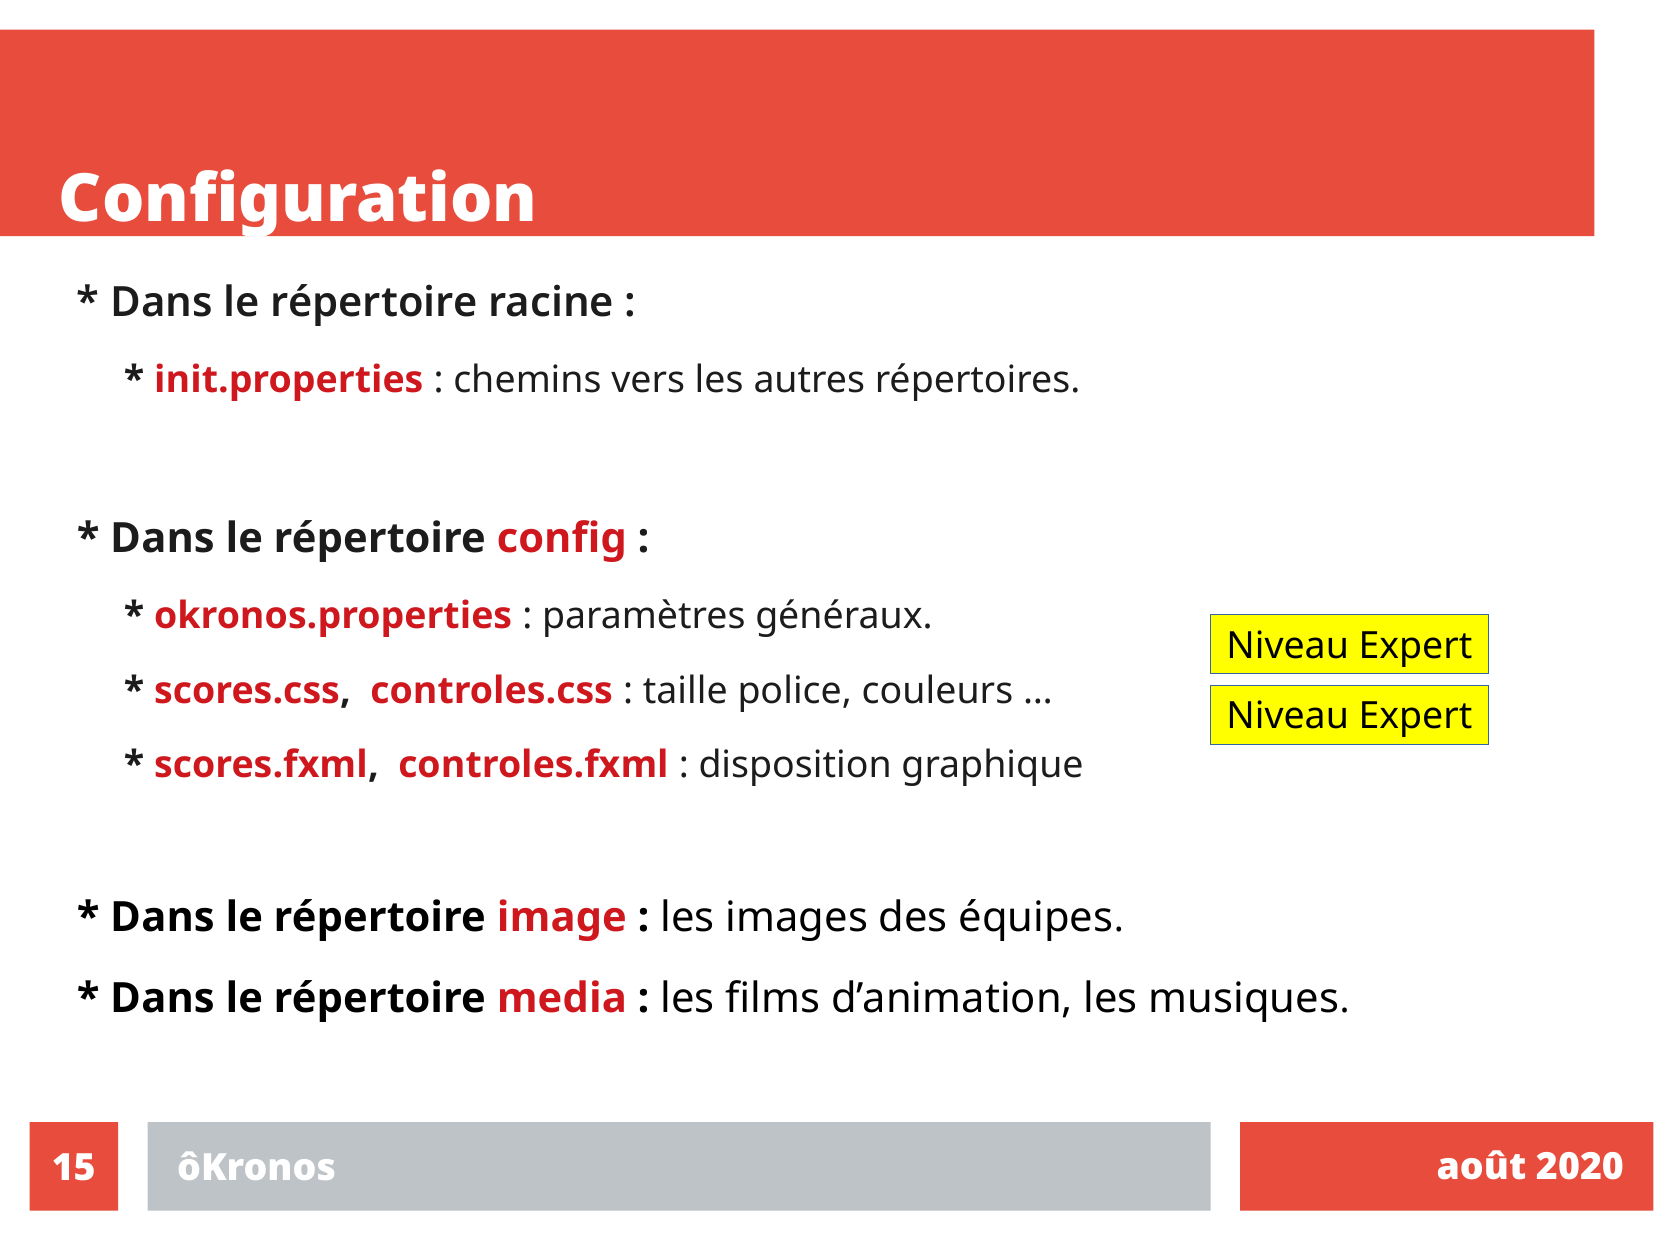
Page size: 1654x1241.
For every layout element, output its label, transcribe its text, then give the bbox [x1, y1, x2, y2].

title Configuration [59, 59, 1595, 207]
list [41, 791, 1548, 951]
list * Dans le répertoire racine : * init.properties : chemins vers les autres répertoires. * Dans le répertoire config : * okronos.properties : paramètres généraux. * scores.css, controles.css : taille police, couleurs … * scores.fxml, controles.fxml : disposition graphique * Dans le répertoire image : les images des équipes. * Dans le répertoire media : les films d’animation, les musiques. [76, 271, 1583, 1075]
